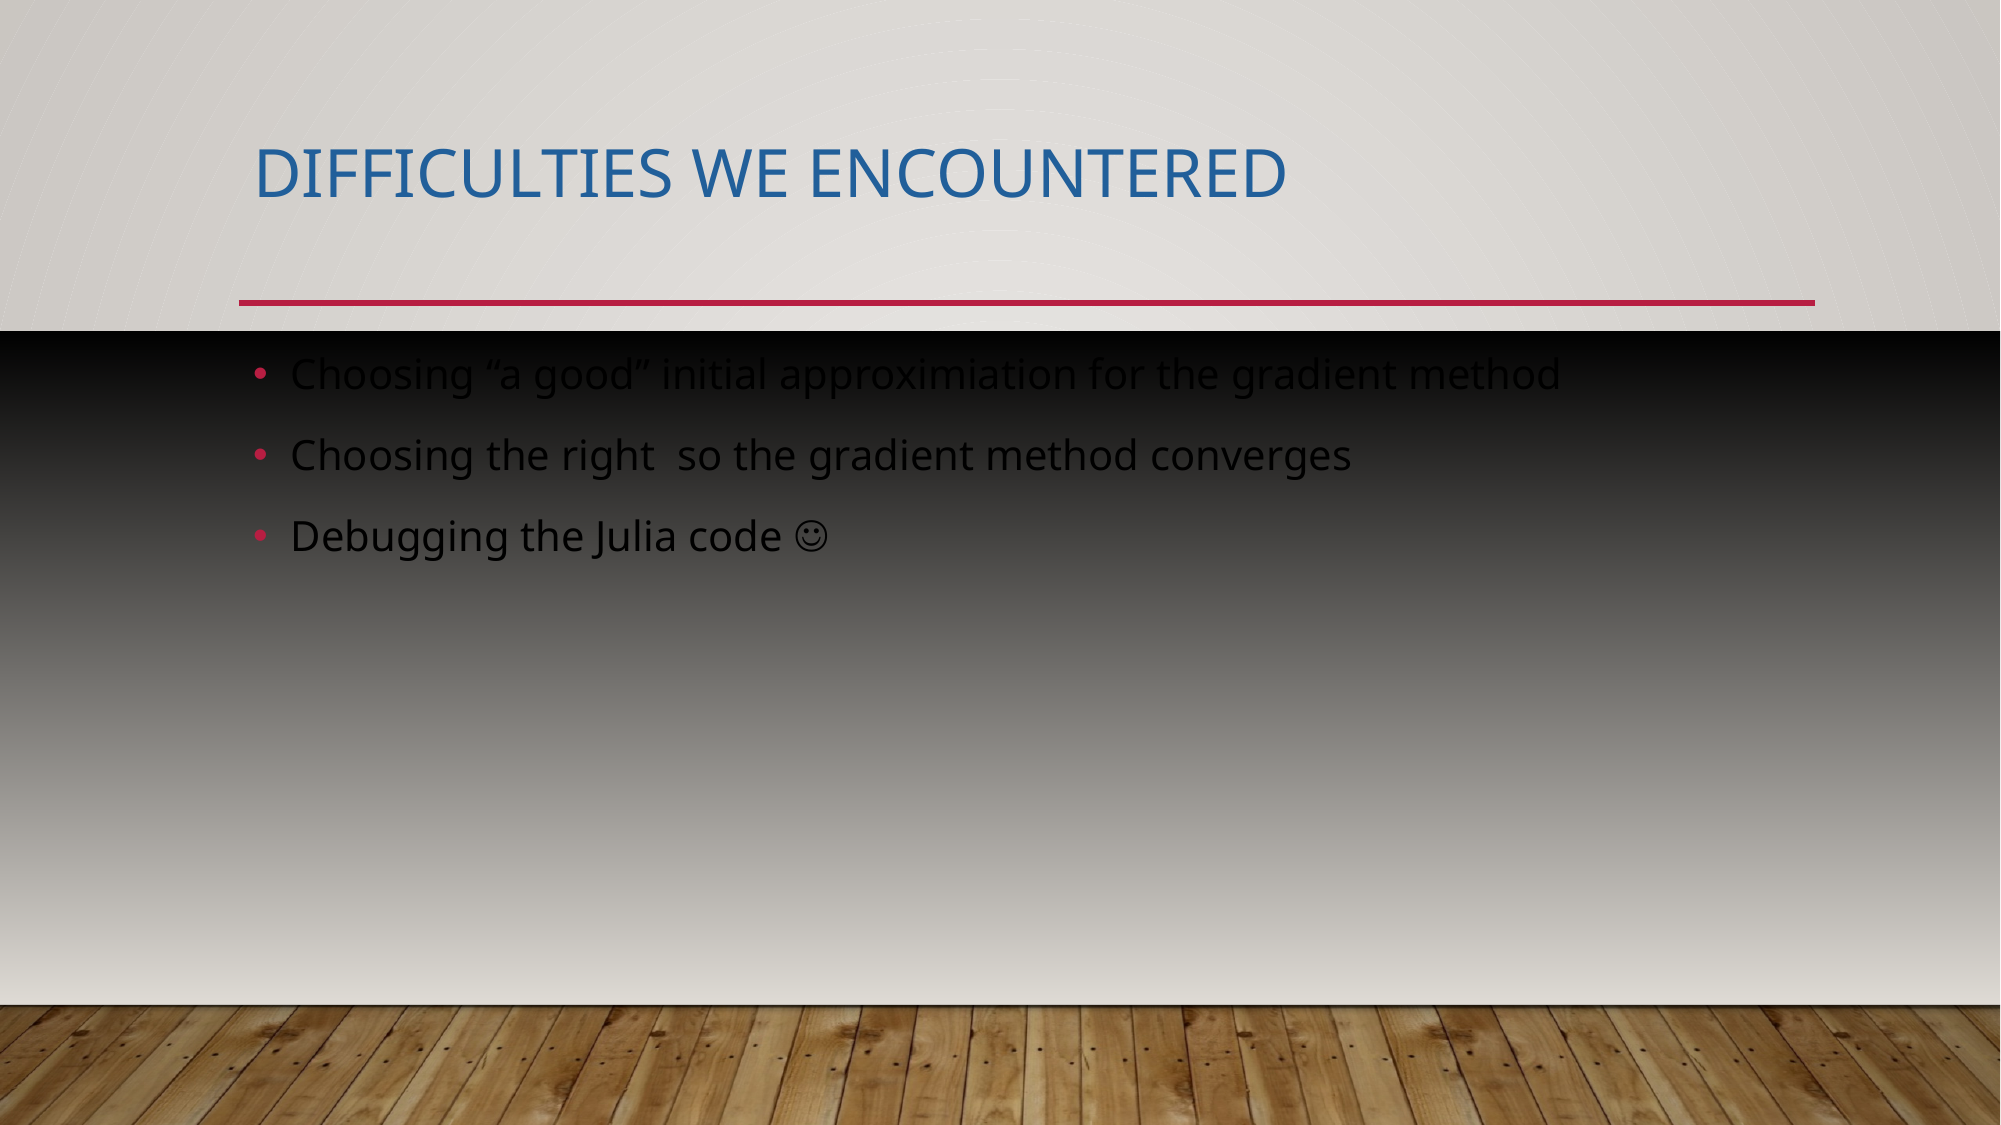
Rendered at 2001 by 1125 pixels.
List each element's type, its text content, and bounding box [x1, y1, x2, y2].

list Choosing “a good” initial approximiation for the gradient method Choosing the right so the gradient method converges Debugging the Julia code  [238, 330, 1814, 897]
title Difficulties we encountered [238, 131, 1814, 305]
